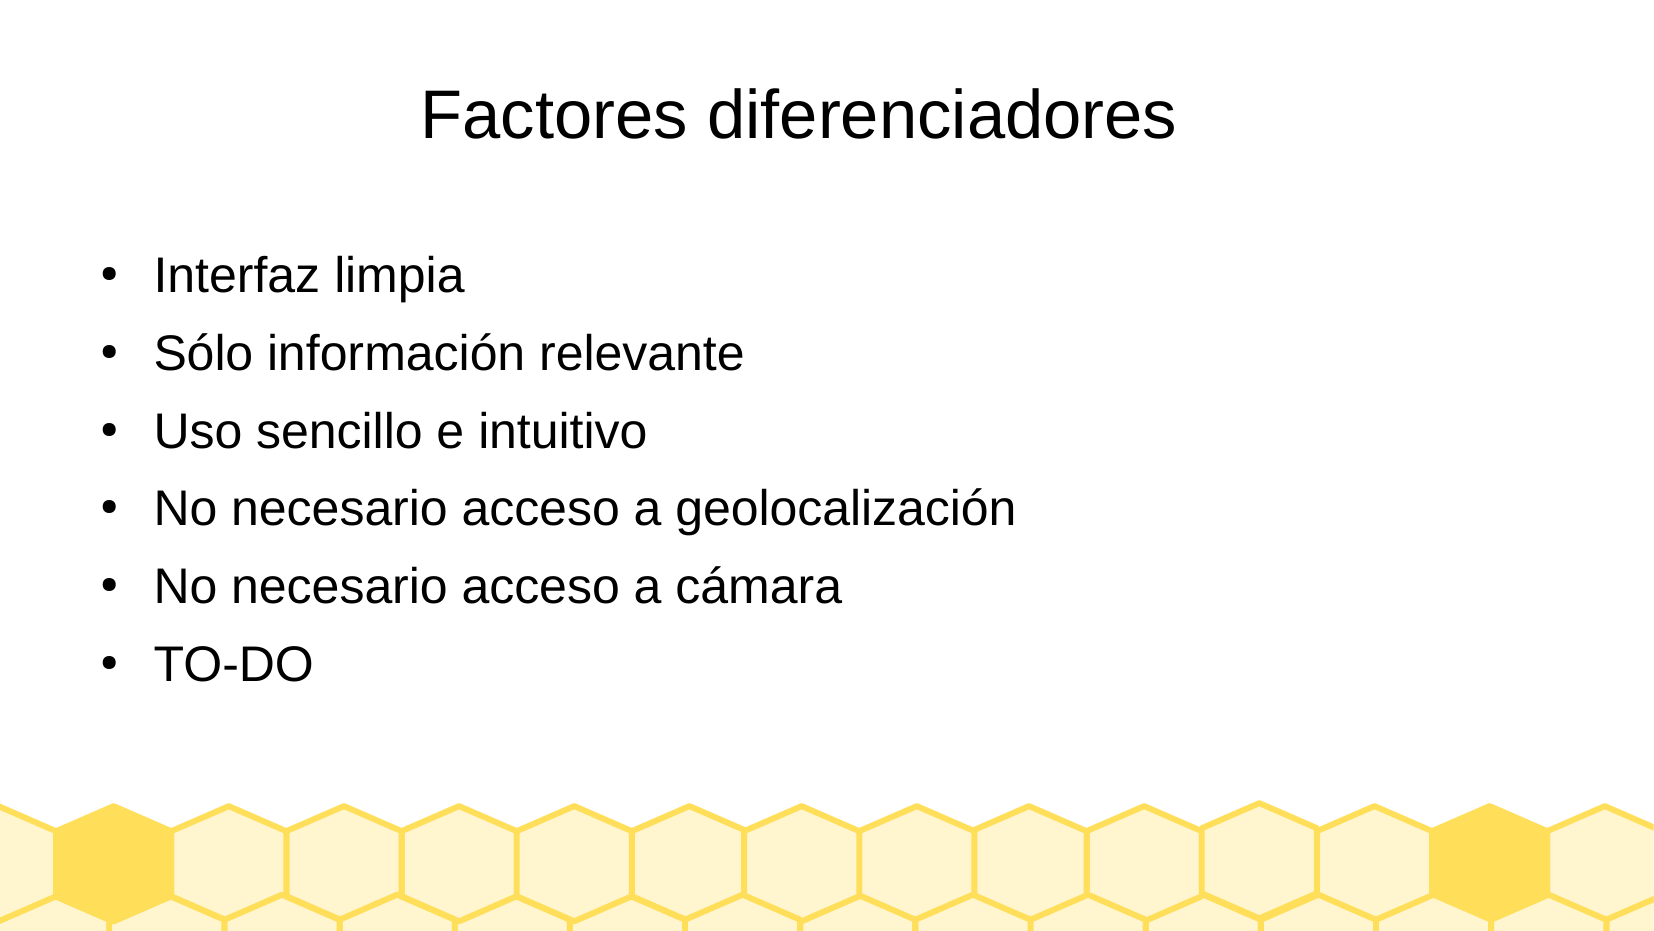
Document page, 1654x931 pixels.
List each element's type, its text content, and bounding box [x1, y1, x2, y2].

title Factores diferenciadores [82, 37, 1571, 193]
list Interfaz limpia Sólo información relevante Uso sencillo e intuitivo No necesario acceso a geolocalización No necesario acceso a cámara TO-DO [82, 247, 1571, 739]
